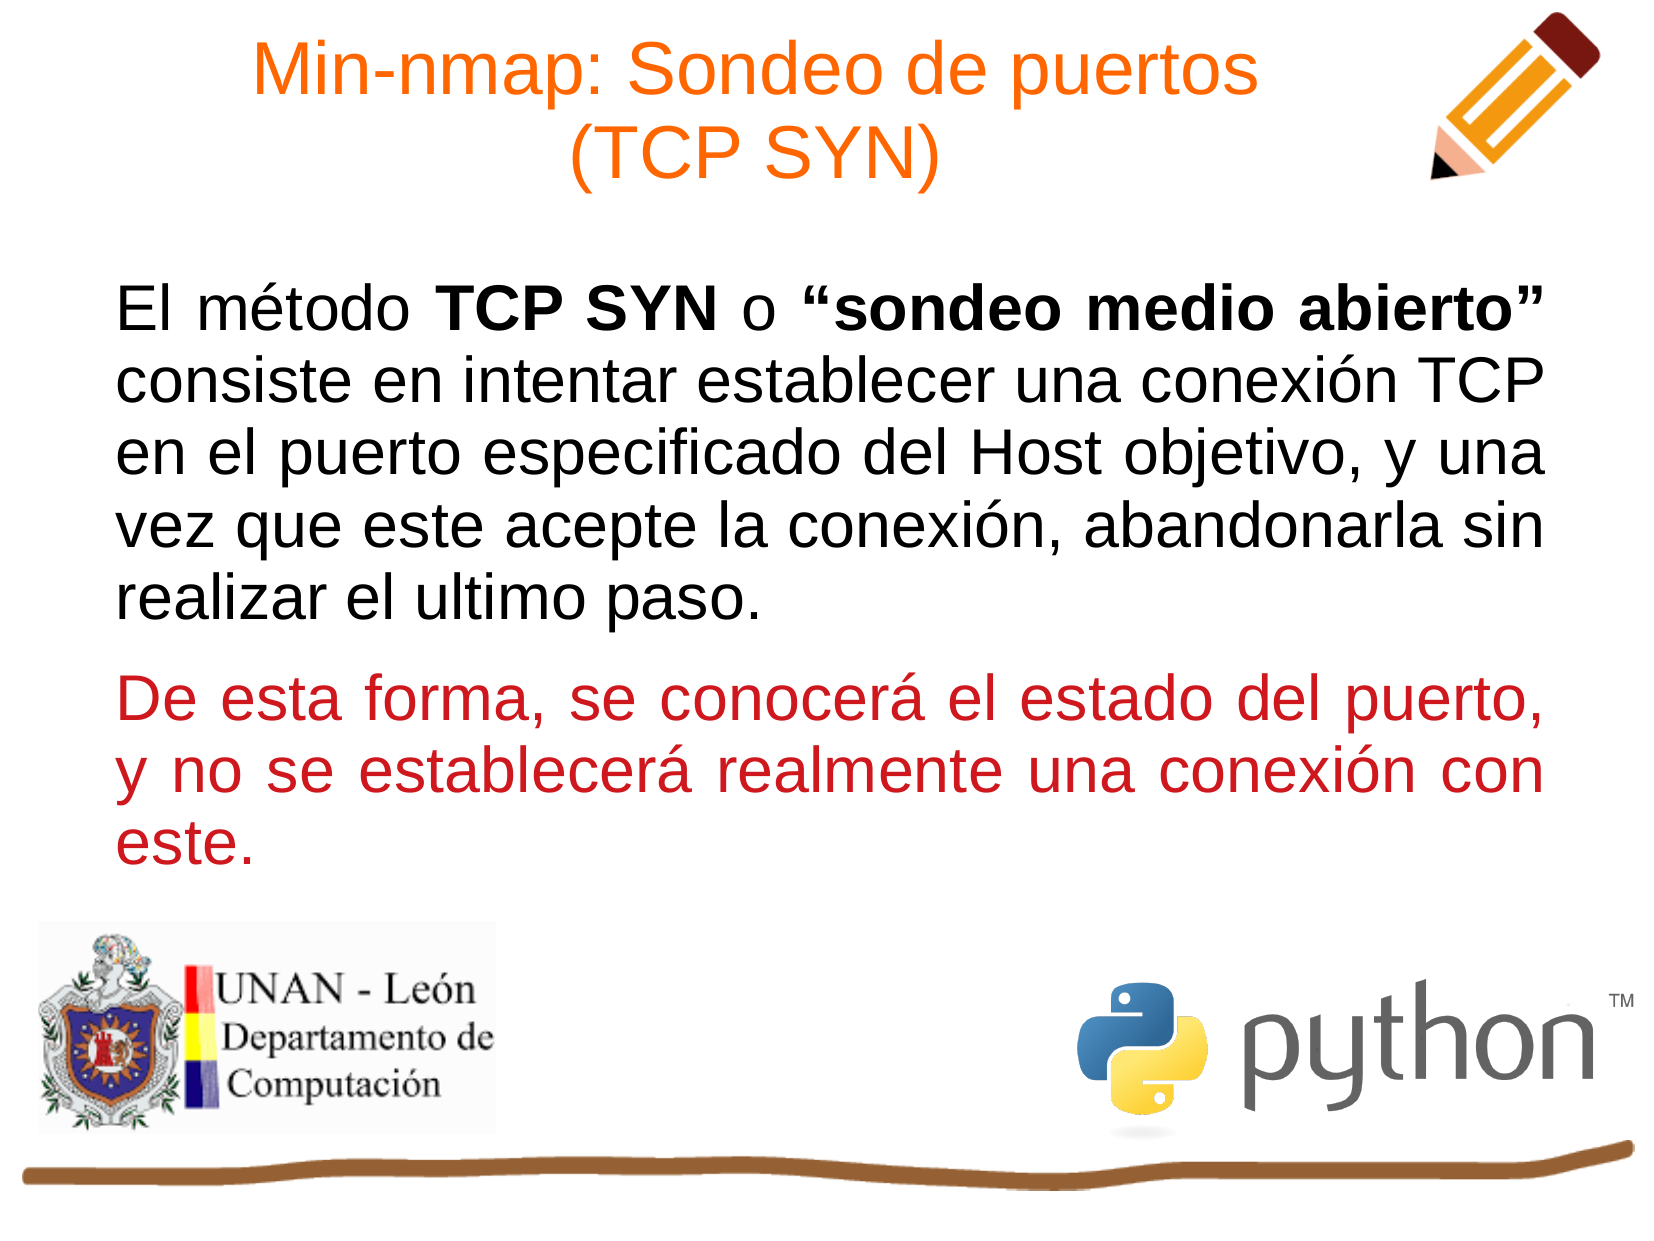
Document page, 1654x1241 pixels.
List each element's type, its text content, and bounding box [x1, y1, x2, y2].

picture [1430, 12, 1601, 181]
list El método TCP SYN o “sondeo medio abierto” consiste en intentar establecer una conexión TCP en el puerto especificado del Host objetivo, y una vez que este acepte la conexión, abandonarla sin realizar el ultimo paso. De esta forma, se conocerá el estado del puerto, y no se establecerá realmente una conexión con este. [47, 271, 1548, 886]
title Min-nmap: Sondeo de puertos (TCP SYN) [82, 26, 1430, 195]
picture [22, 970, 1647, 1191]
picture [38, 921, 497, 1134]
